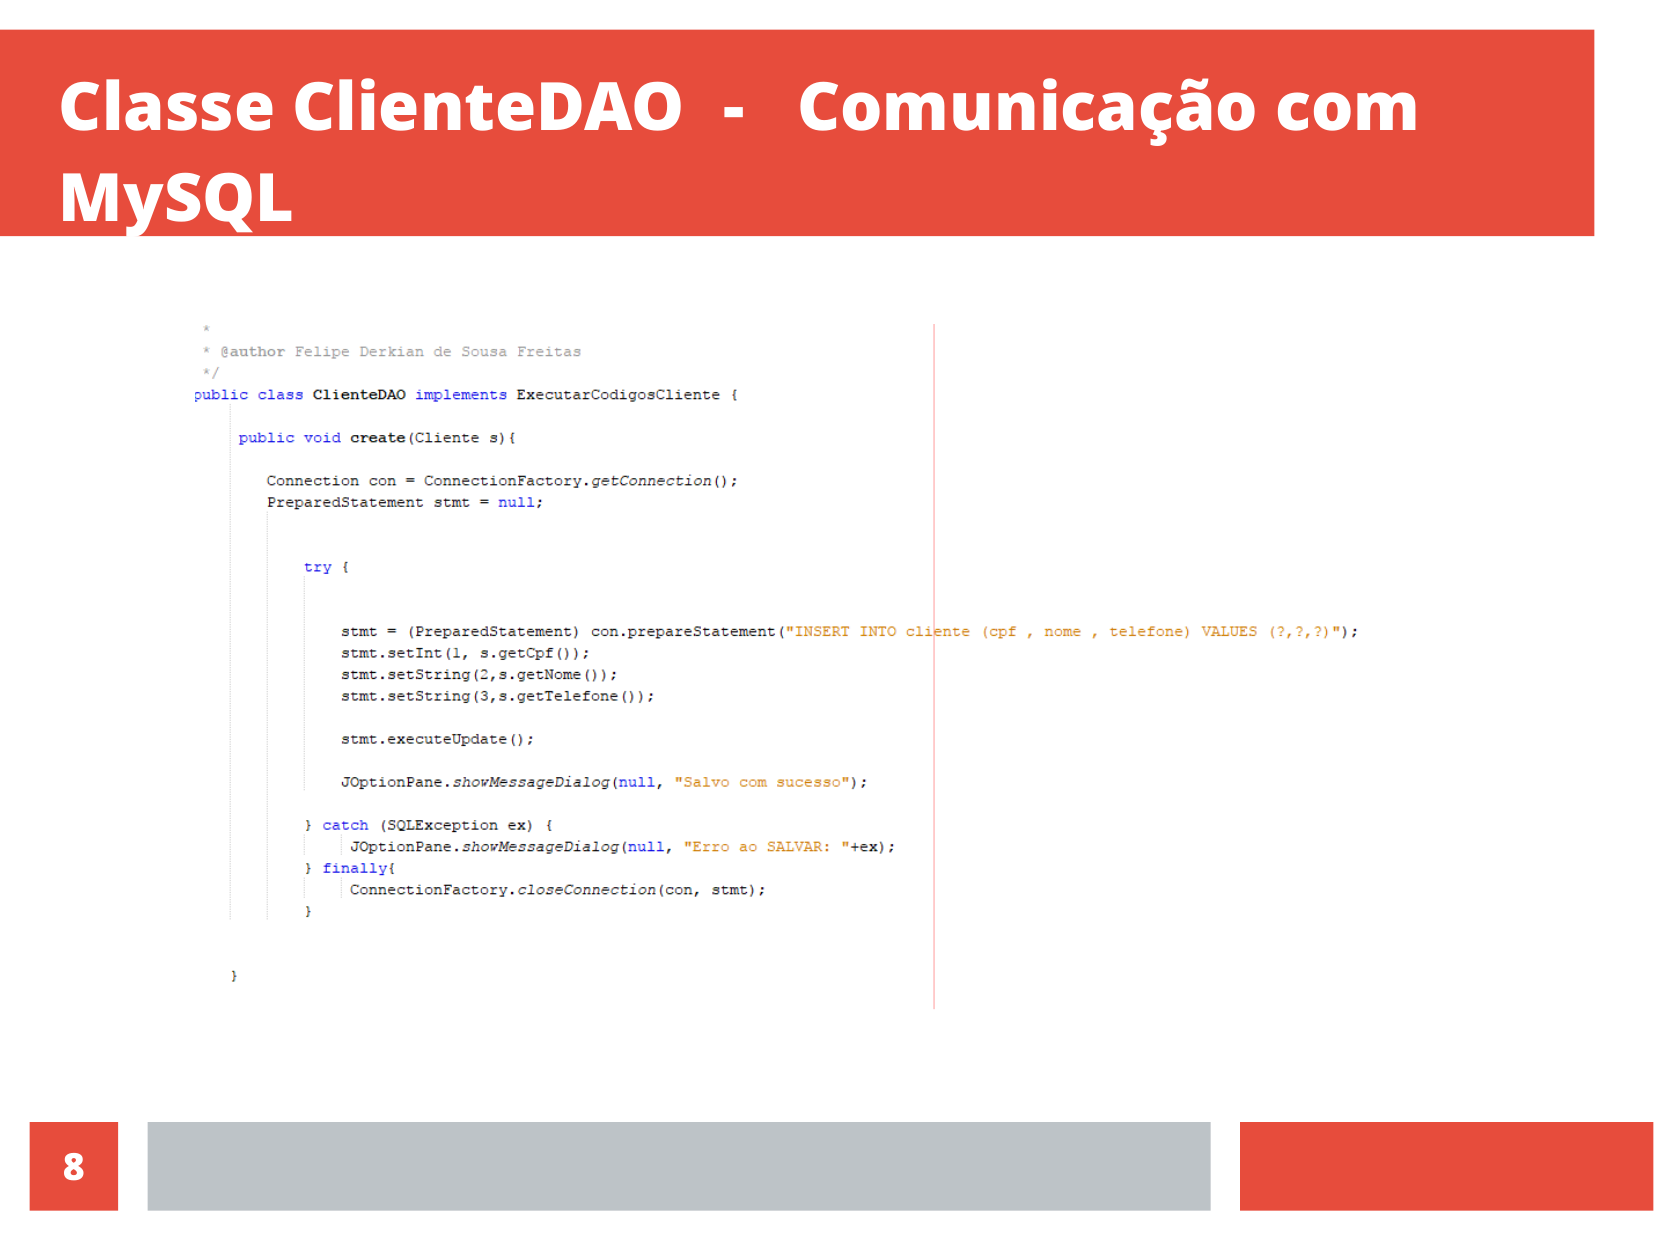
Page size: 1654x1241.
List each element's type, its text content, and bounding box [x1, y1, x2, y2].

picture [195, 324, 1429, 1118]
title Classe ClienteDAO - Comunicação com MySQL [59, 59, 1595, 207]
